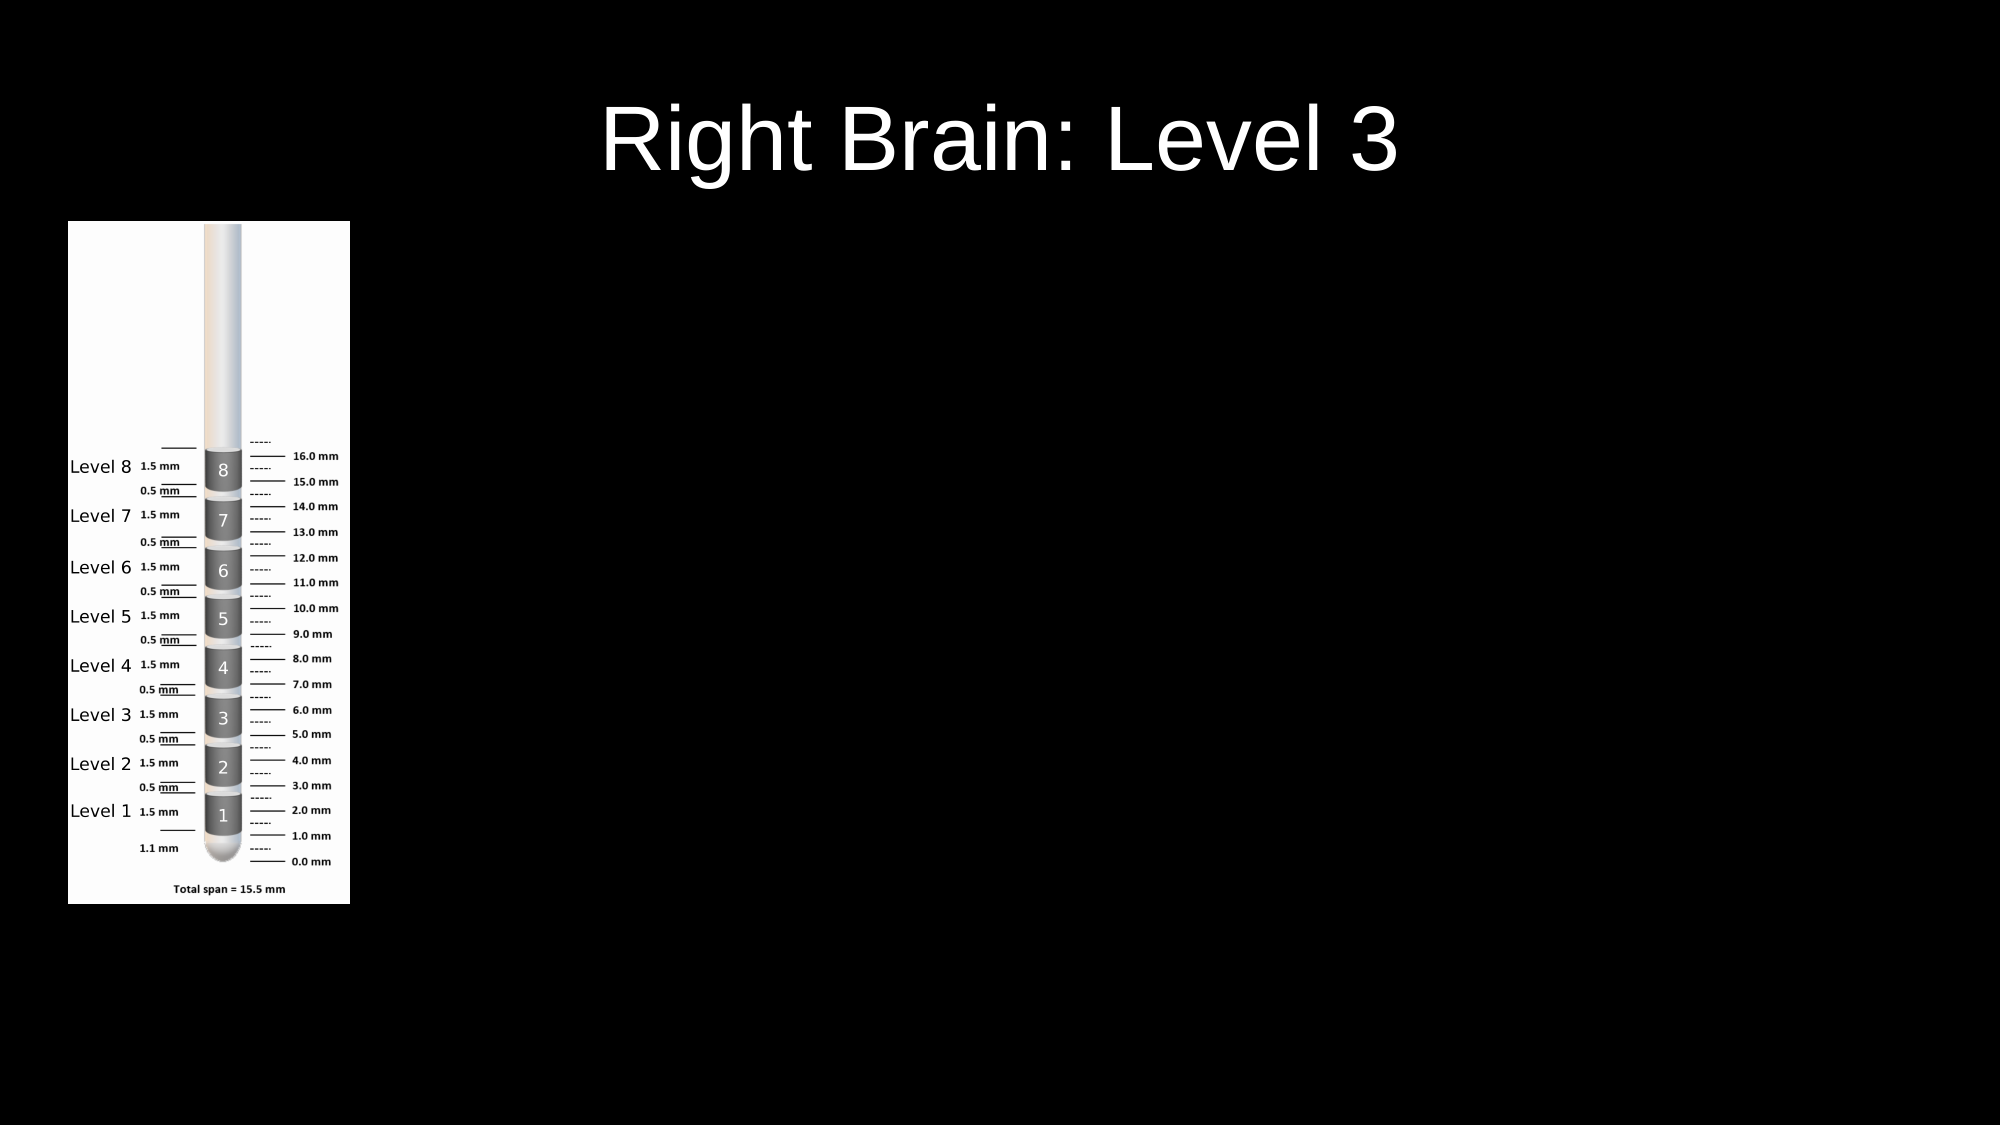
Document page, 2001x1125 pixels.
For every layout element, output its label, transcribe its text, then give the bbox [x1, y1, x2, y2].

picture [68, 221, 350, 904]
title Right Brain: Level 3 [99, 44, 1900, 233]
